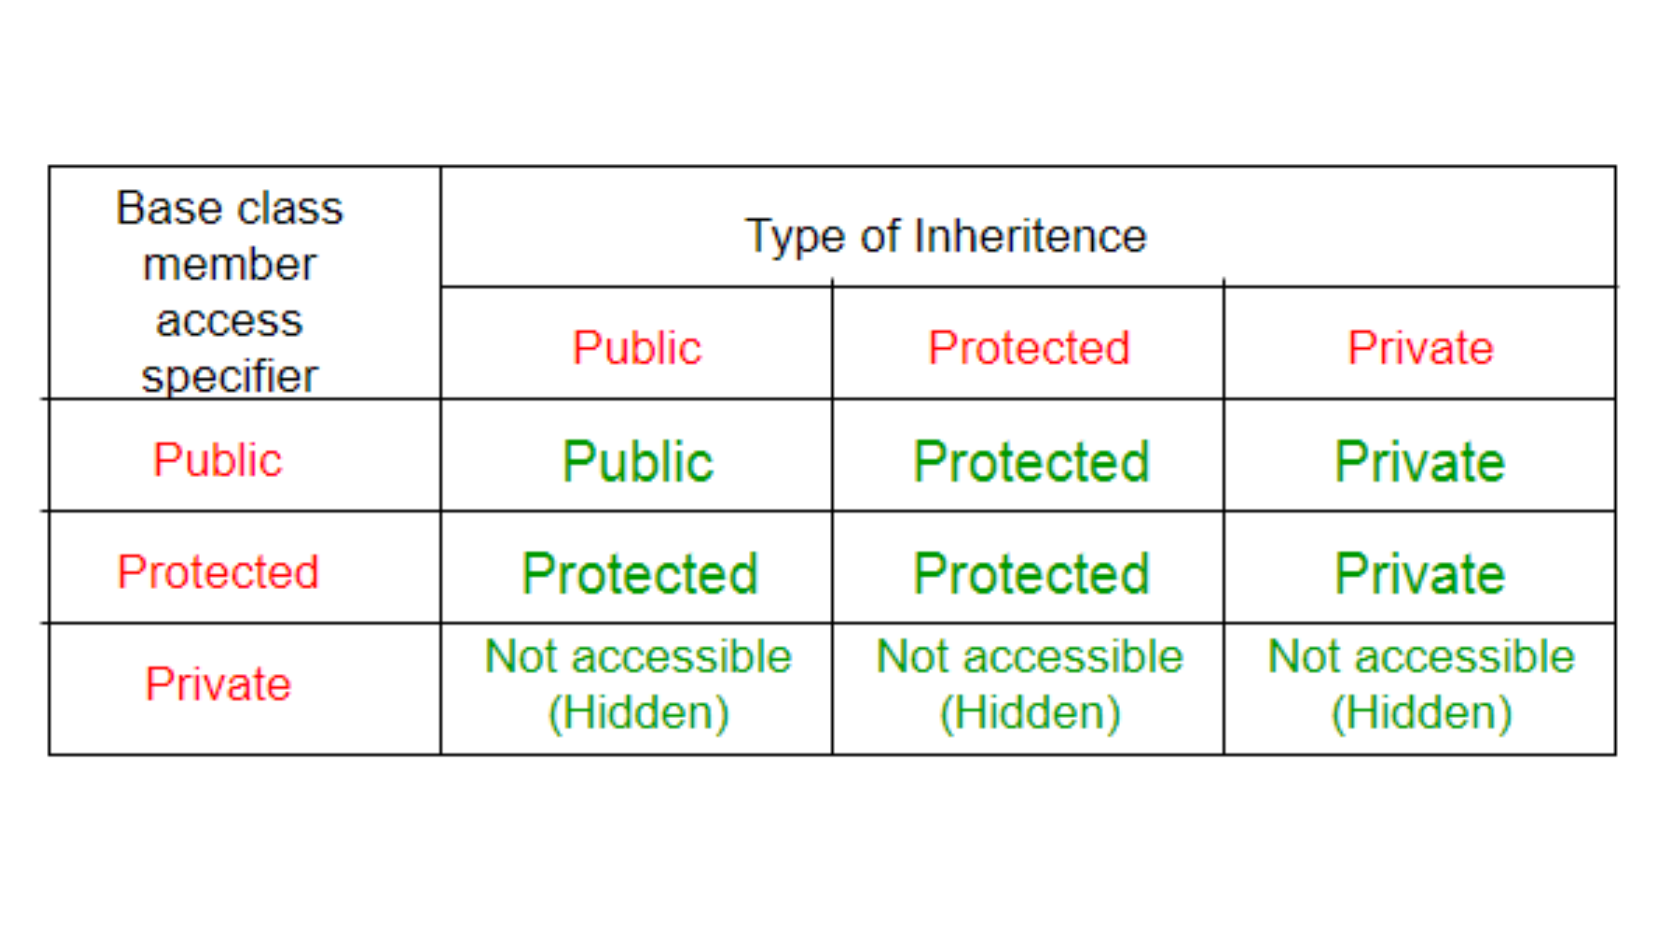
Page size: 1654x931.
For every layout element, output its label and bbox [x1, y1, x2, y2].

picture [32, 149, 1643, 788]
